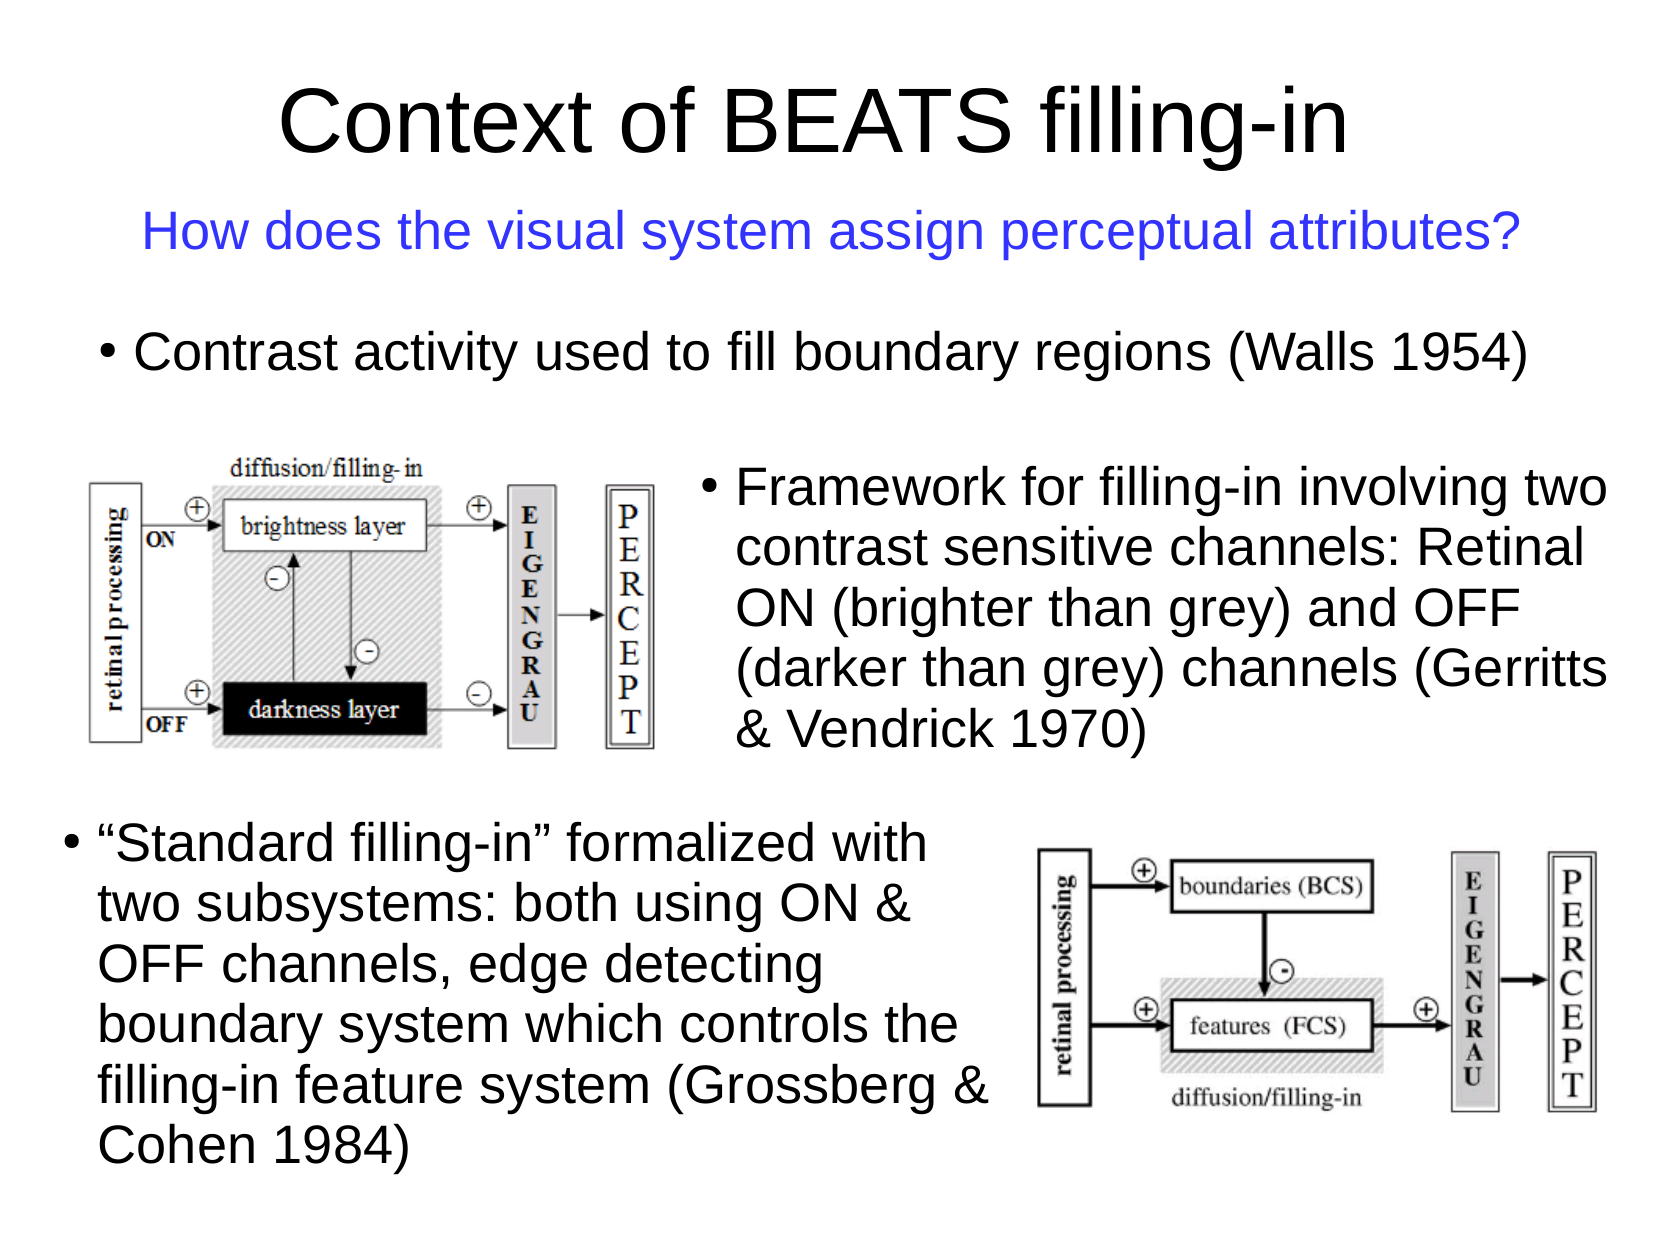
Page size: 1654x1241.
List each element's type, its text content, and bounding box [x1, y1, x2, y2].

text_box Framework for filling-in involving two contrast sensitive channels: Retinal ON (brighter than grey) and OFF (darker than grey) channels (Gerritts & Vendrick 1970) [685, 448, 1642, 768]
subtitle How does the visual system assign perceptual attributes? Contrast activity used to fill boundary regions (Walls 1954) [70, 200, 1559, 383]
picture [1011, 828, 1619, 1123]
picture [61, 436, 686, 773]
text_box “Standard filling-in” formalized with two subsystems: both using ON & OFF channels, edge detecting boundary system which controls the filling-in feature system (Grossberg & Cohen 1984) [47, 804, 1028, 1183]
title Context of BEATS filling-in [70, 17, 1559, 200]
